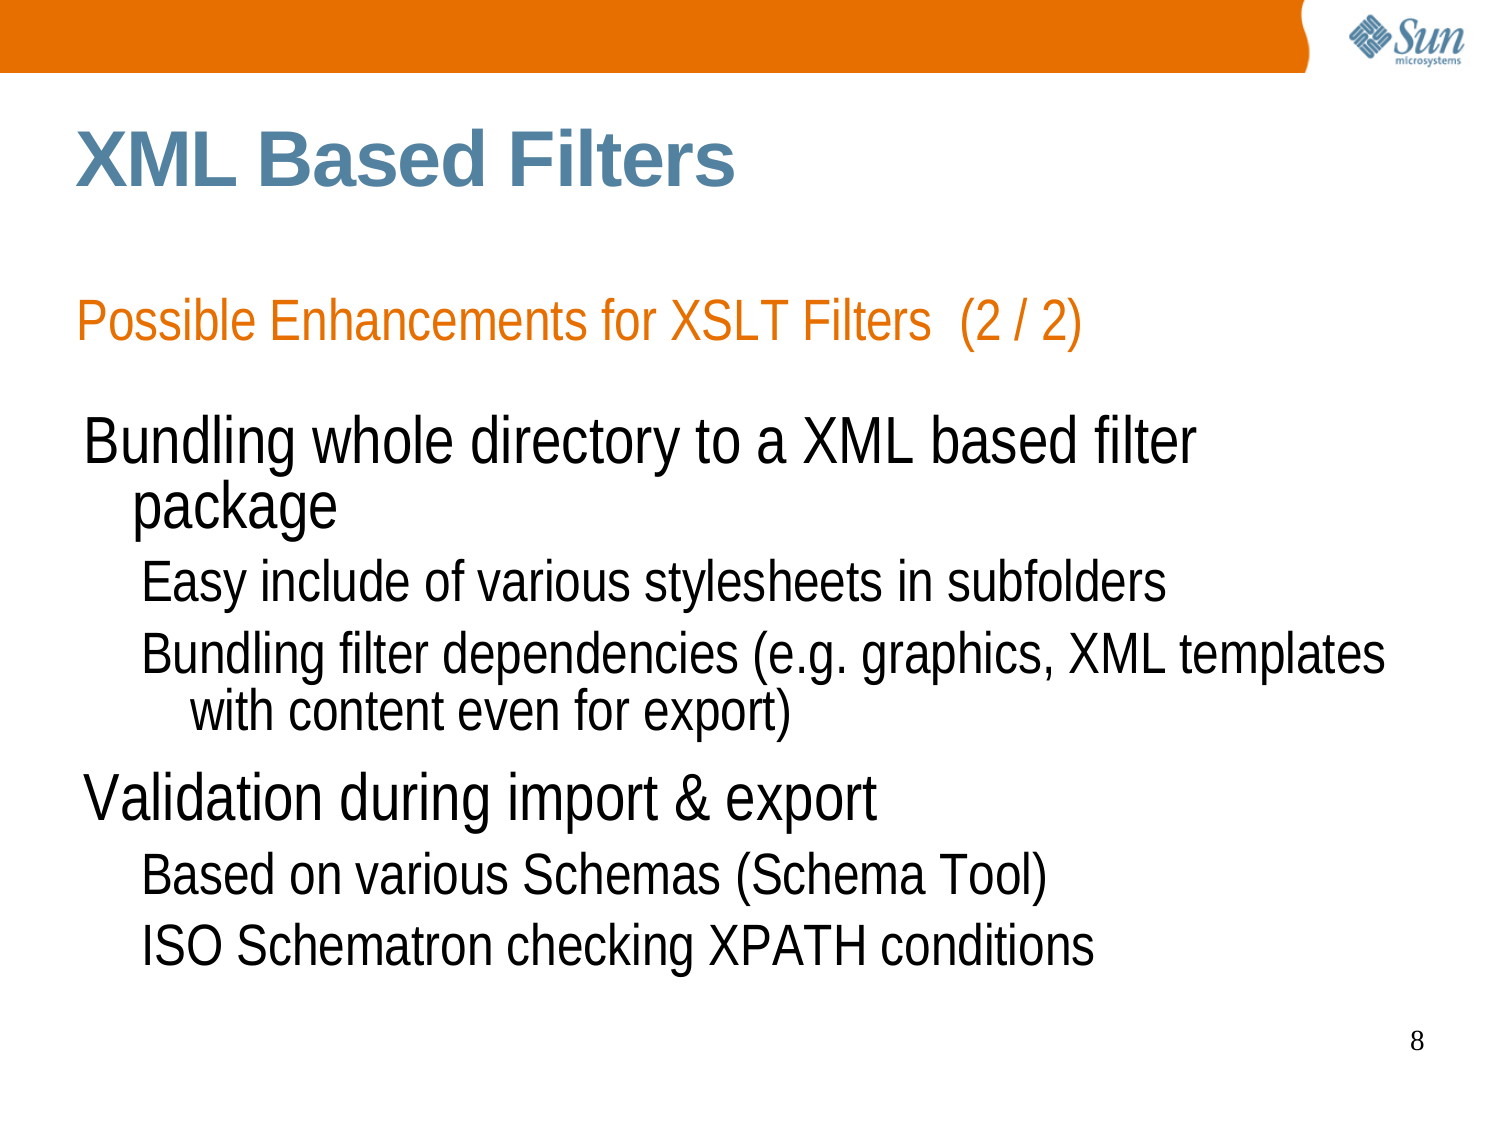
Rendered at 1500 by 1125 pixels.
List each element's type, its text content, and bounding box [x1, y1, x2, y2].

picture [0, 0, 1500, 73]
list Bundling whole directory to a XML based filter package Easy include of various stylesheets in subfolders Bundling filter dependencies (e.g. graphics, XML templates with content even for export) Validation during import & export Based on various Schemas (Schema Tool) ISO Schematron checking XPATH conditions [64, 411, 1401, 1125]
text_box Possible Enhancements for XSLT Filters (2 / 2) [76, 295, 1344, 364]
title XML Based Filters [75, 123, 1437, 227]
